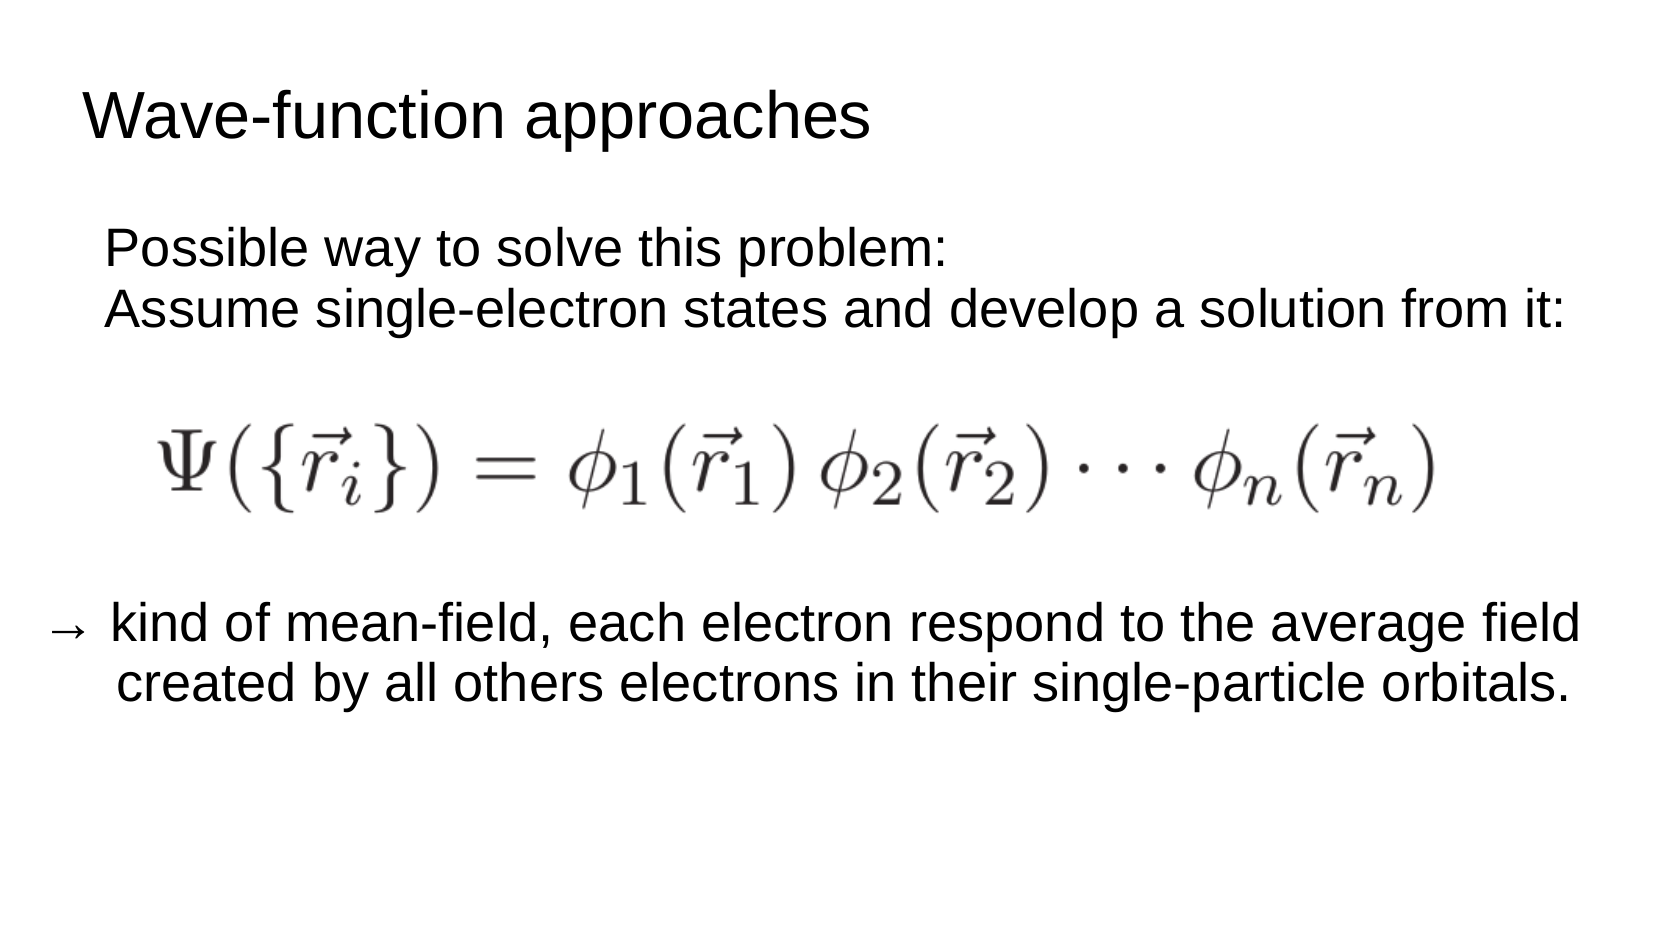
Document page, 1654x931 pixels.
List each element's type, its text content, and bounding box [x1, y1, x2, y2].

text_box → kind of mean-field, each electron respond to the average field created by all others electrons in their single-particle orbitals. [11, 585, 1621, 782]
picture [120, 378, 1461, 556]
title Wave-function approaches [82, 37, 1572, 193]
text_box Possible way to solve this problem: Assume single-electron states and develop a solution from it: [90, 210, 1606, 407]
